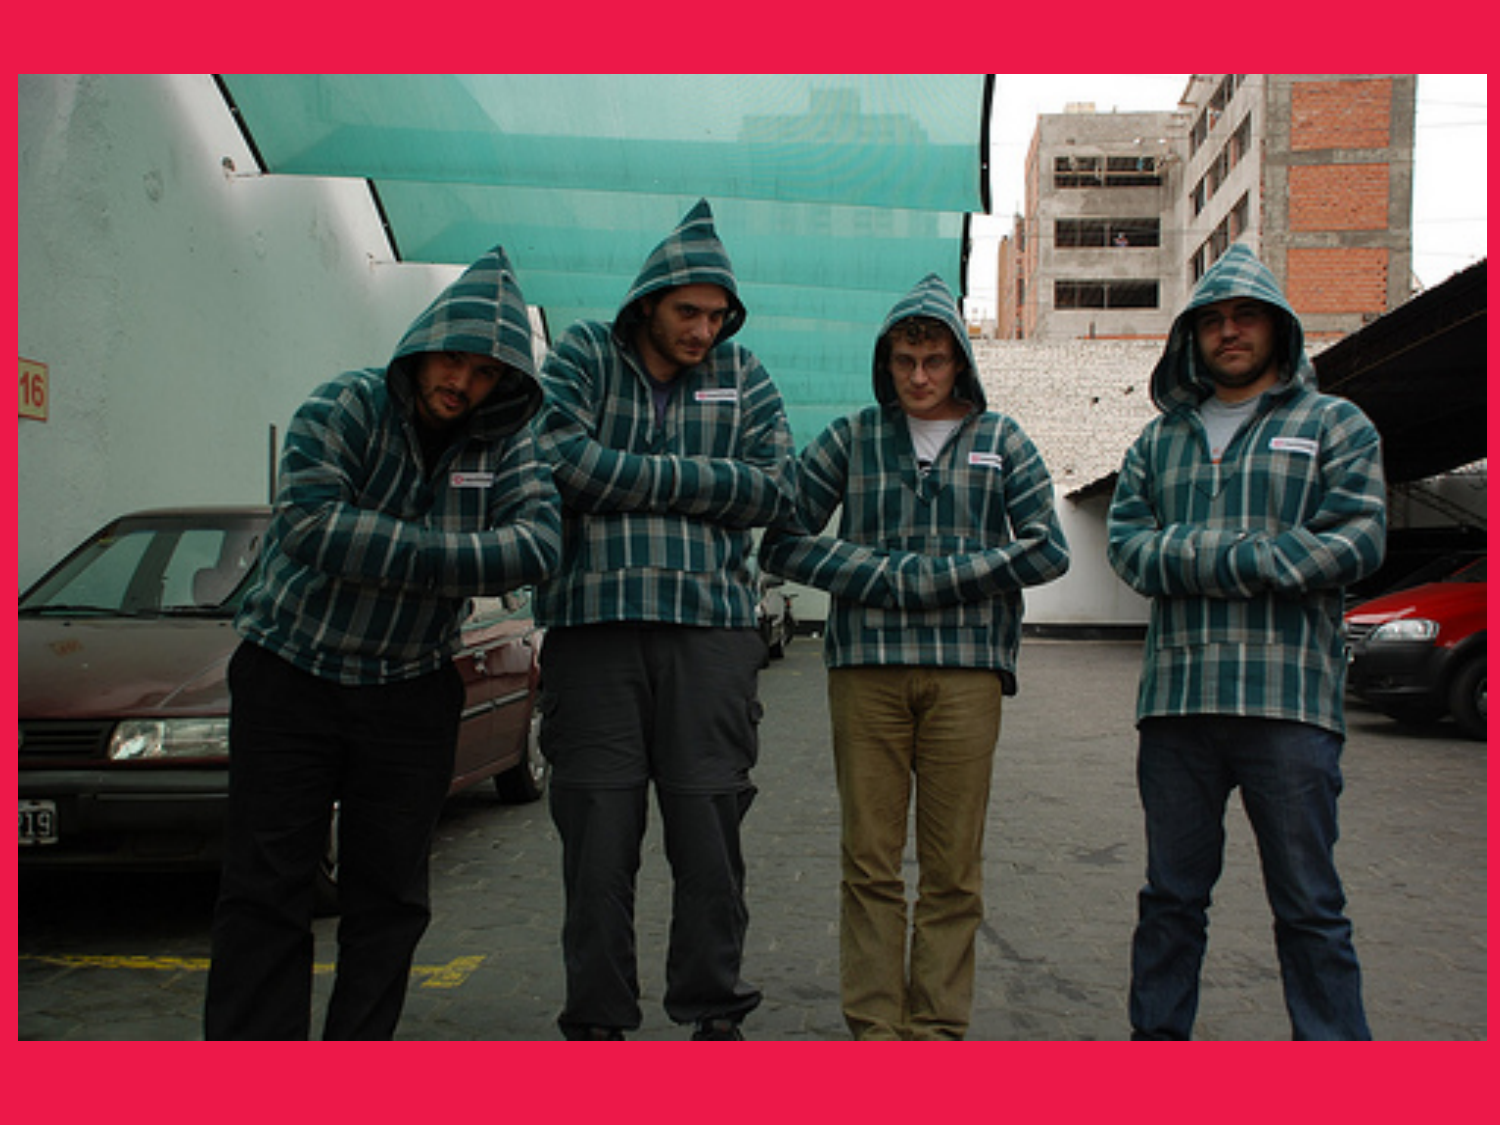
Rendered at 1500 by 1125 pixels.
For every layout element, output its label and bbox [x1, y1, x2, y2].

picture [18, 74, 1487, 1041]
